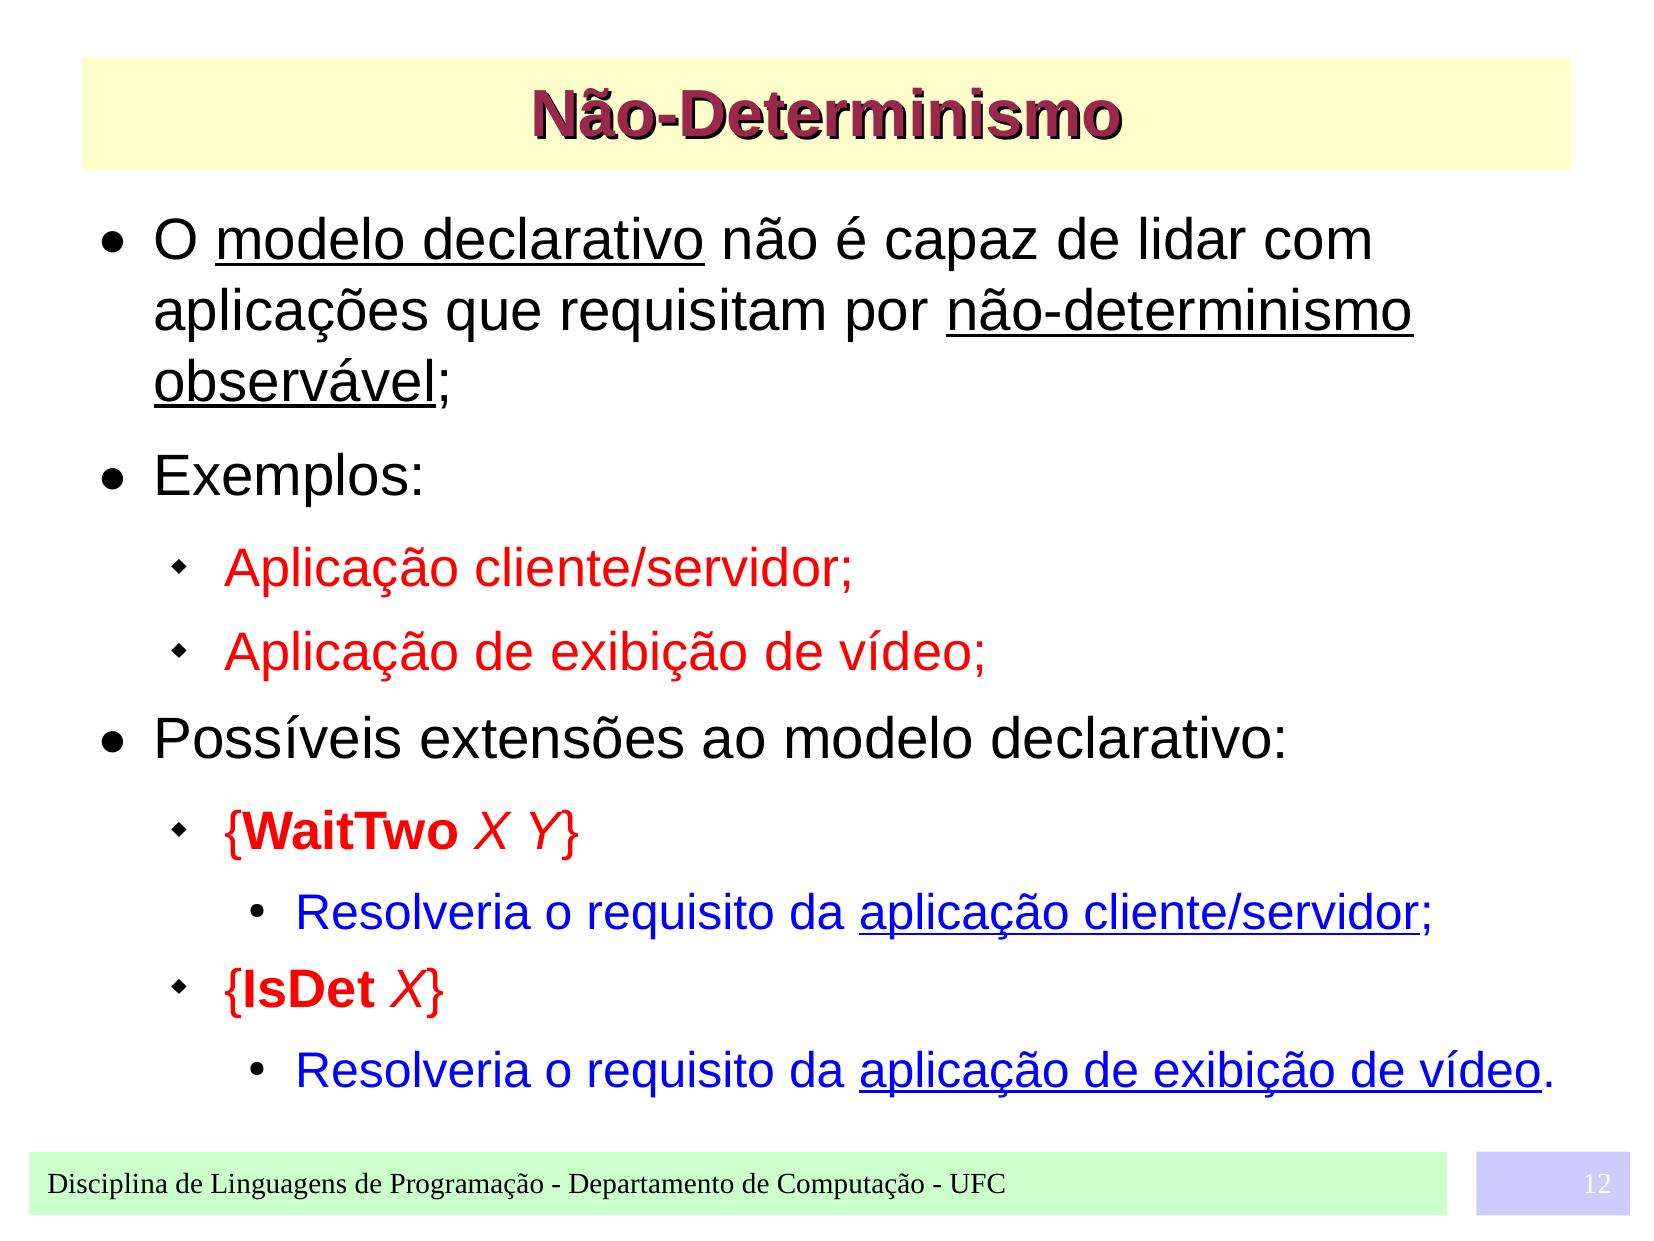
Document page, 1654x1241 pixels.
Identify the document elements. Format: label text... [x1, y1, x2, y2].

list O modelo declarativo não é capaz de lidar com aplicações que requisitam por não-determinismo observável; Exemplos: Aplicação cliente/servidor; Aplicação de exibição de vídeo; Possíveis extensões ao modelo declarativo: {WaitTwo X Y} Resolveria o requisito da aplicação cliente/servidor; {IsDet X} Resolveria o requisito da aplicação de exibição de vídeo. [82, 206, 1571, 1137]
title Não-Determinismo [82, 56, 1571, 170]
